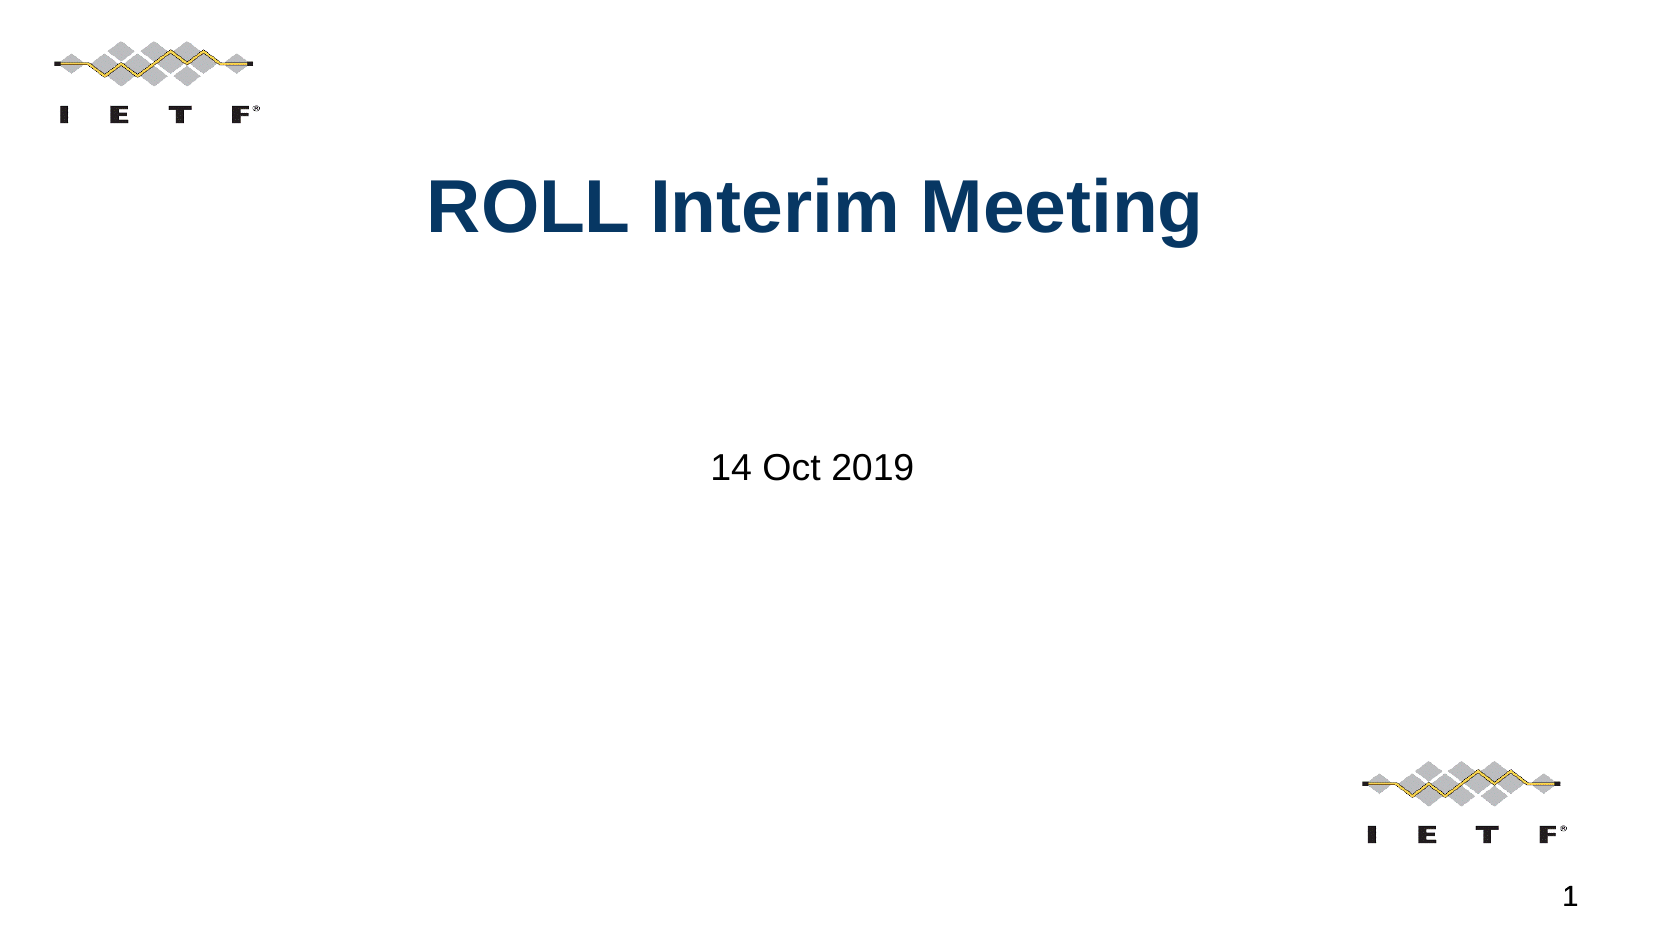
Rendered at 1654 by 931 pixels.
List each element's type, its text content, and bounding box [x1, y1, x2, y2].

title ROLL Interim Meeting [112, 146, 1519, 263]
picture [38, 34, 275, 129]
picture [1346, 754, 1582, 849]
text_box 14 Oct 2019 [685, 439, 930, 497]
slide_number <number> [1547, 858, 1647, 931]
